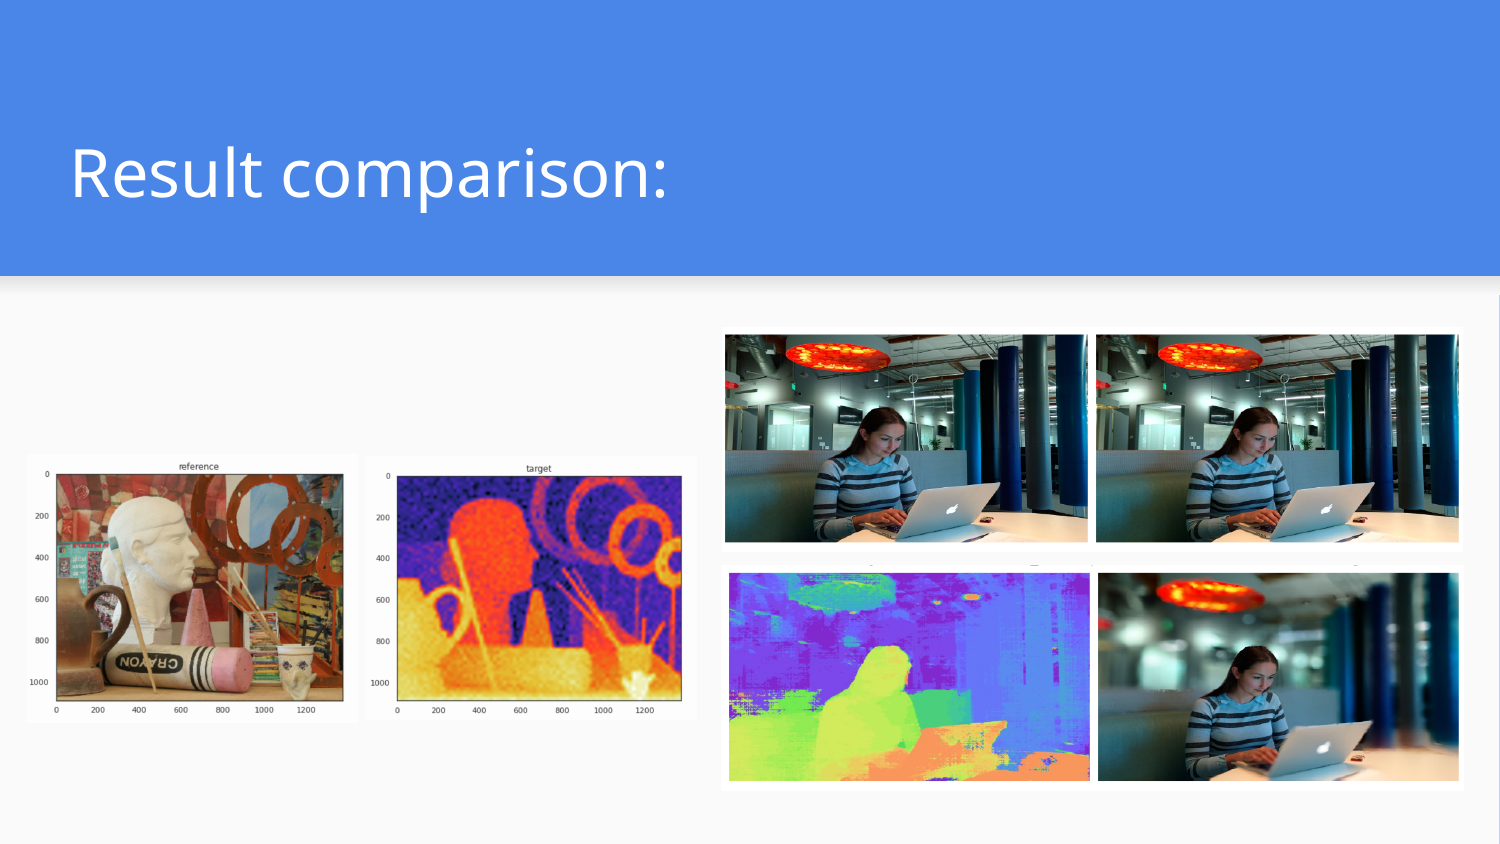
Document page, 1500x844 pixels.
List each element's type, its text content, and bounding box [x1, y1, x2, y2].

picture [366, 456, 697, 720]
picture [721, 565, 1464, 791]
picture [27, 454, 358, 723]
picture [722, 327, 1463, 553]
title Result comparison: [54, 128, 1404, 227]
